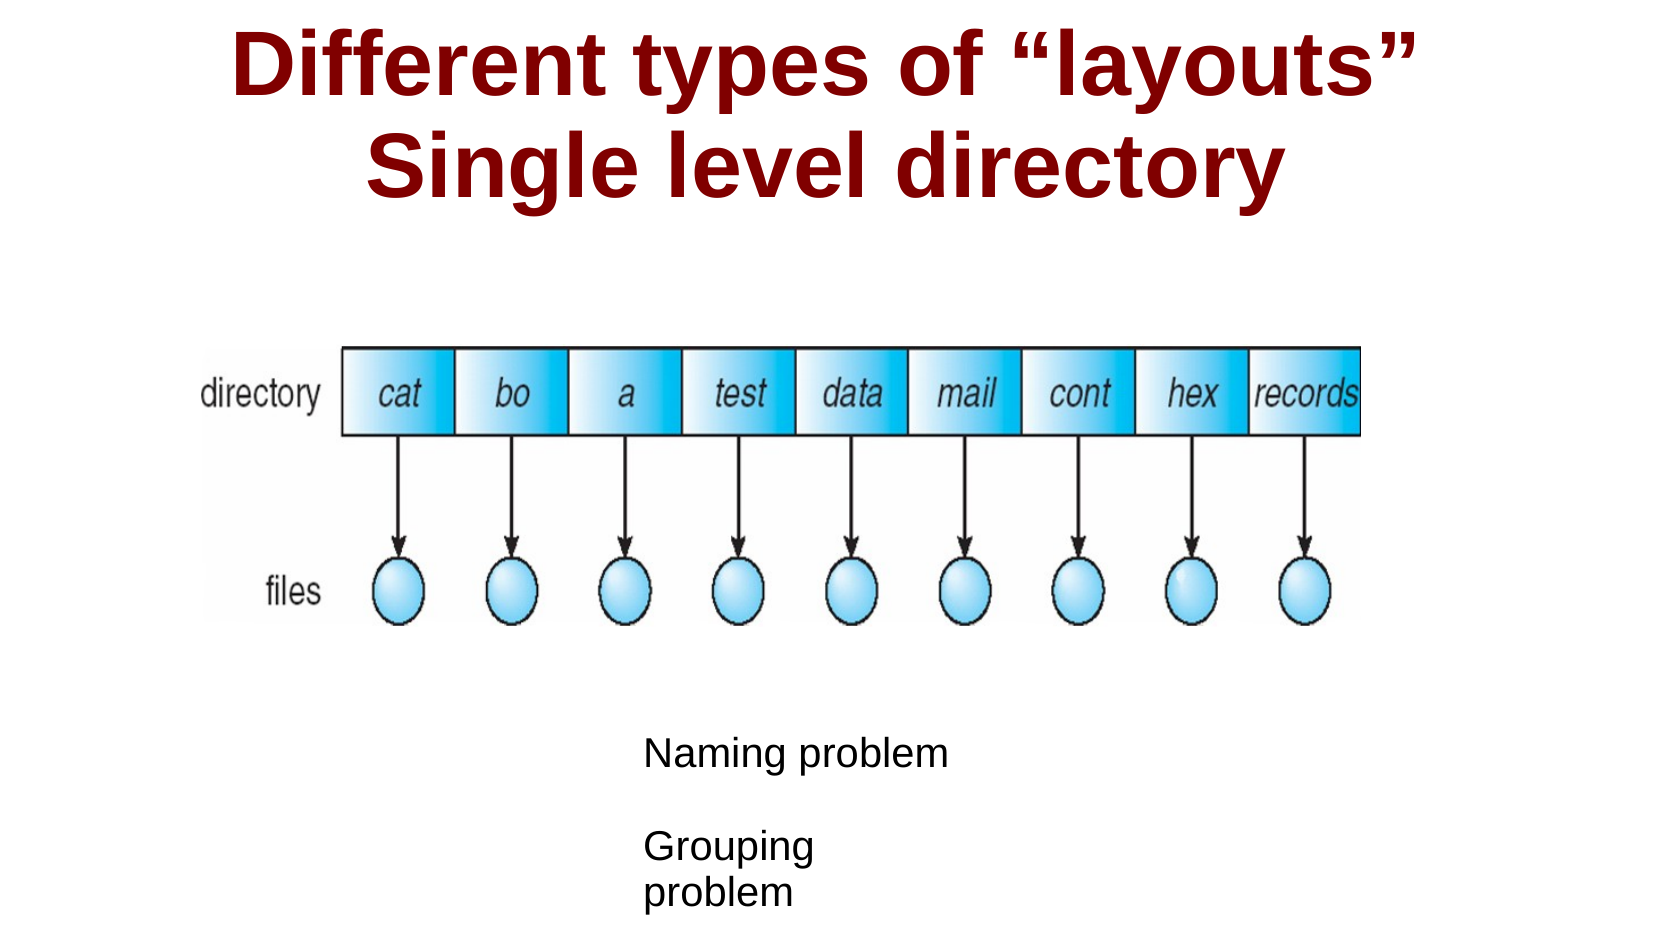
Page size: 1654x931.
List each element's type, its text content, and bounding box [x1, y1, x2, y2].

title Different types of “layouts” Single level directory [82, 12, 1571, 218]
picture [200, 344, 1361, 628]
text_box Naming problem Grouping problem [628, 722, 993, 863]
